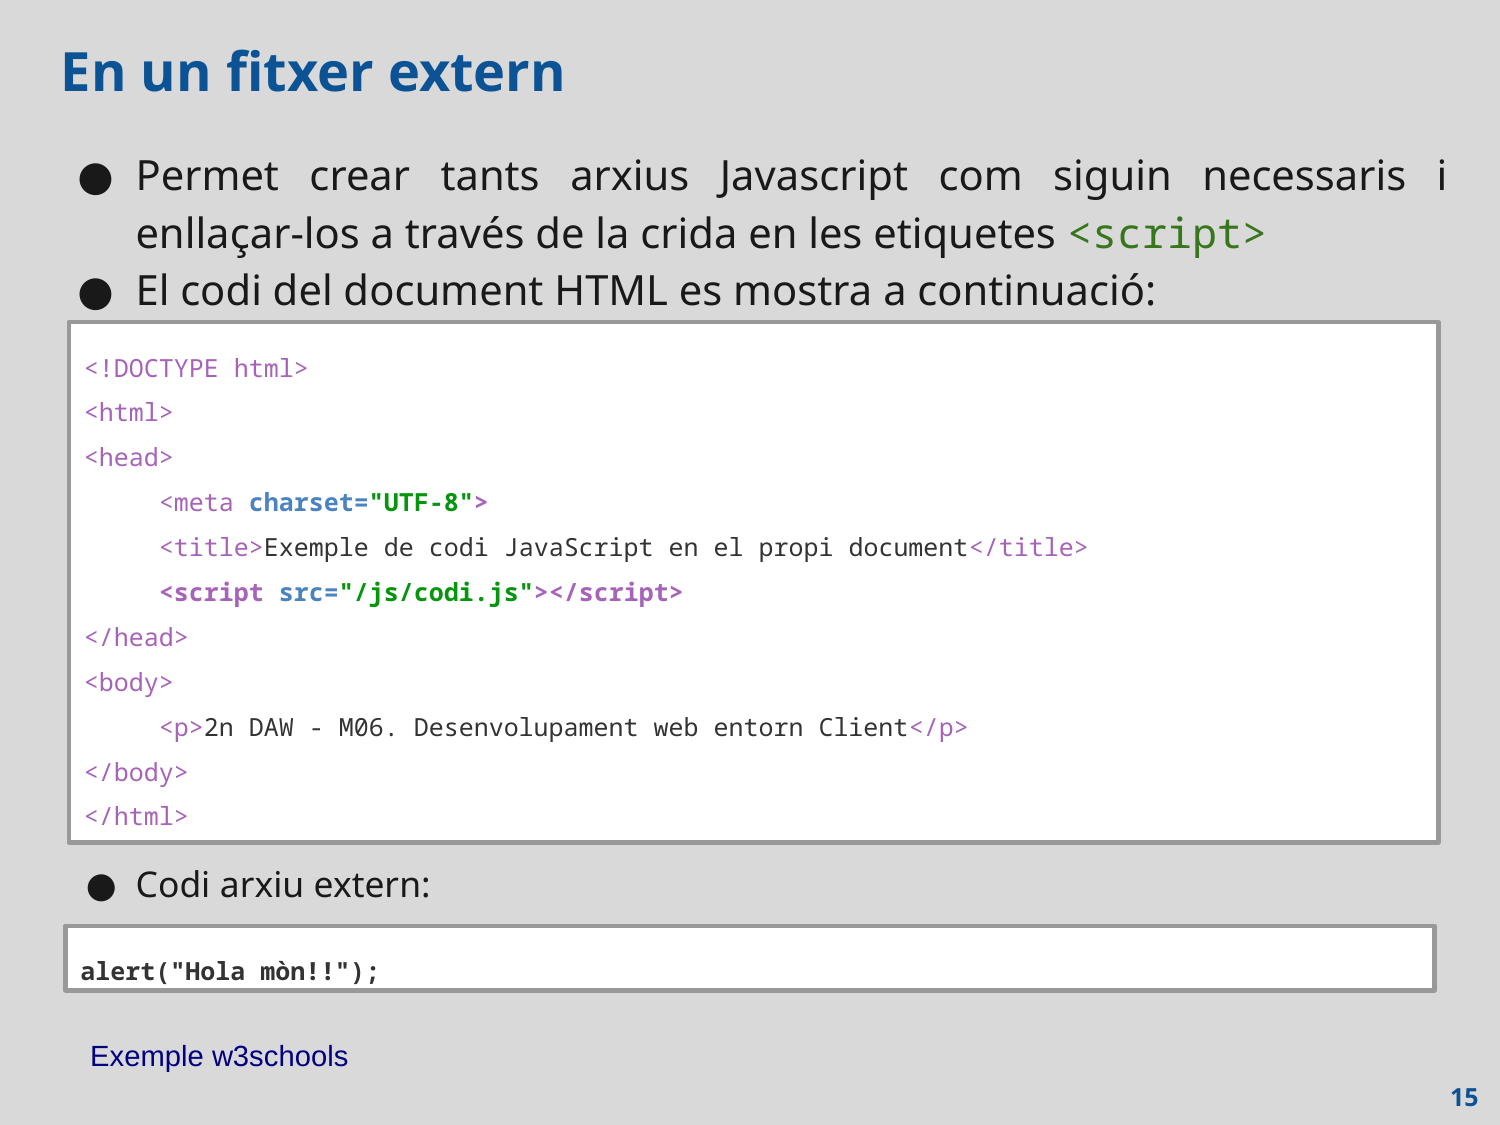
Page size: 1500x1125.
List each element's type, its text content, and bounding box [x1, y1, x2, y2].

list Permet crear tants arxius Javascript com siguin necessaris i enllaçar-los a través de la crida en les etiquetes <script> El codi del document HTML es mostra a continuació: Codi arxiu extern: [45, 126, 1464, 1049]
text_box <!DOCTYPE html> <html> <head> <meta charset="UTF-8"> <title>Exemple de codi JavaScript en el propi document</title> <script src="/js/codi.js"></script> </head> <body> <p>2n DAW - M06. Desenvolupament web entorn Client</p> </body> </html> [68, 322, 1439, 843]
text_box alert("Hola mòn!!"); [65, 925, 1435, 991]
slide_number <número> [1395, 1072, 1494, 1125]
text_box Exemple w3schools [75, 1021, 777, 1082]
title En un fitxer extern [45, 18, 1439, 120]
